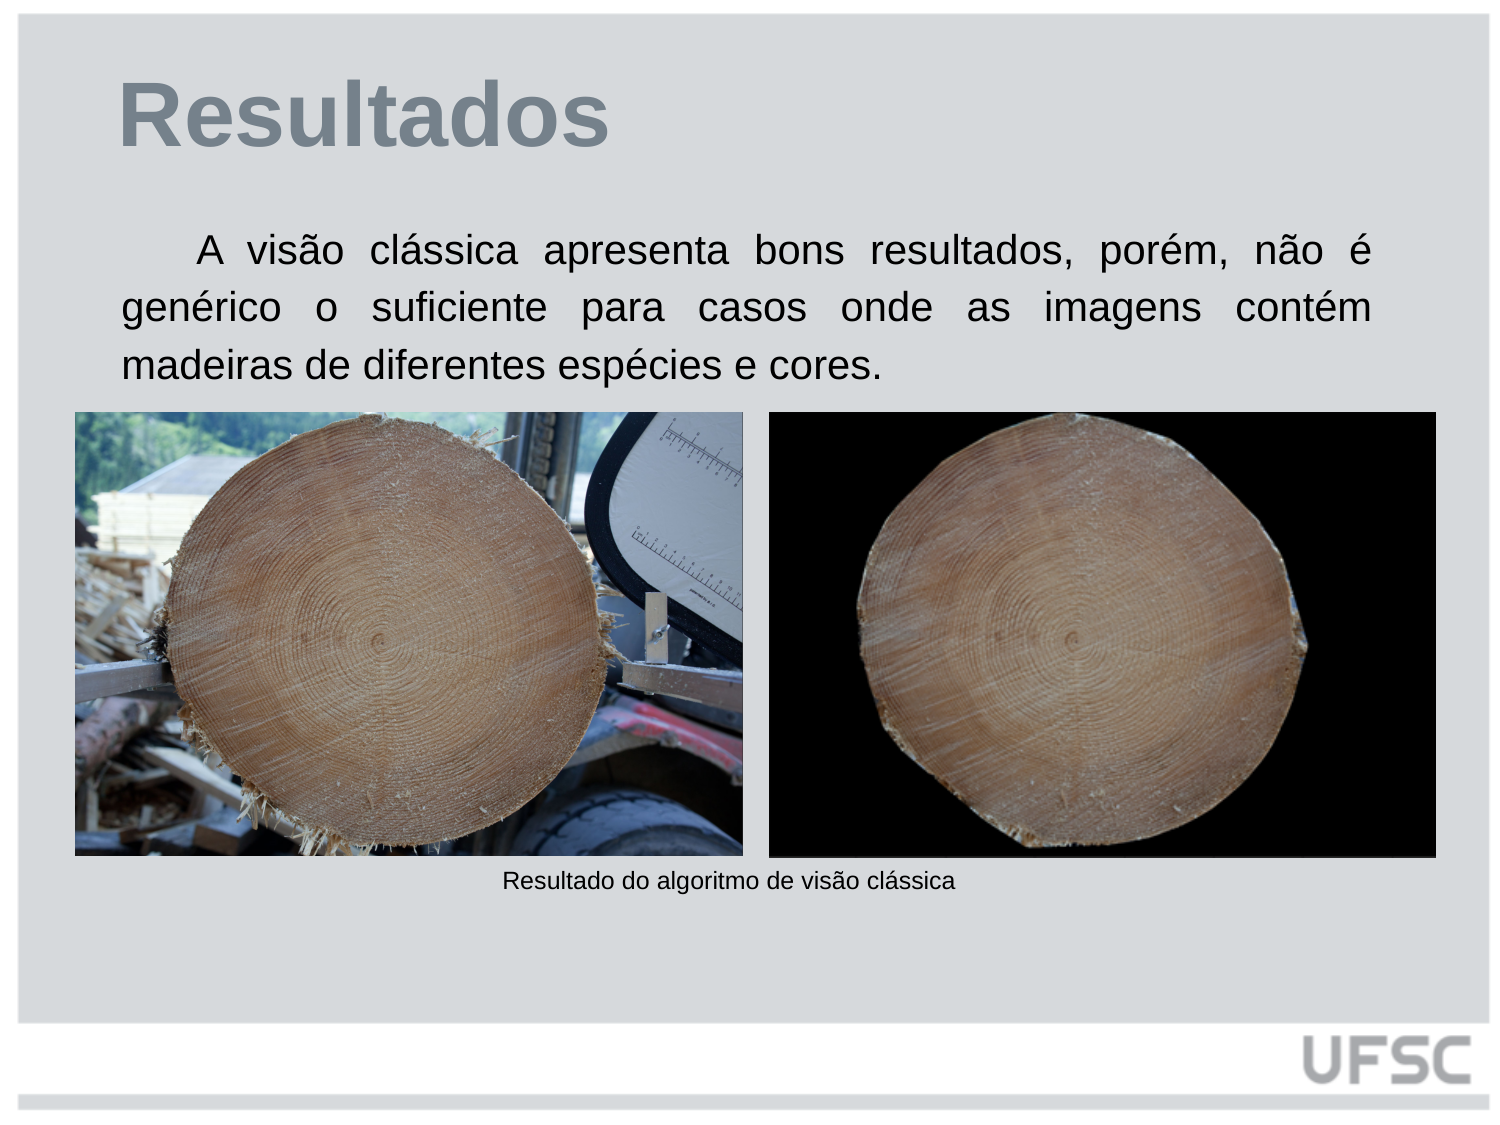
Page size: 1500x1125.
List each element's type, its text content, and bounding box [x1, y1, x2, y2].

picture [0, 0, 1500, 1125]
text_box Resultados [103, 59, 1397, 278]
text_box Resultado do algoritmo de visão clássica [487, 857, 1275, 900]
text_box A visão clássica apresenta bons resultados, porém, não é genérico o suficiente para casos onde as imagens contém madeiras de diferentes espécies e cores. [106, 207, 1388, 833]
